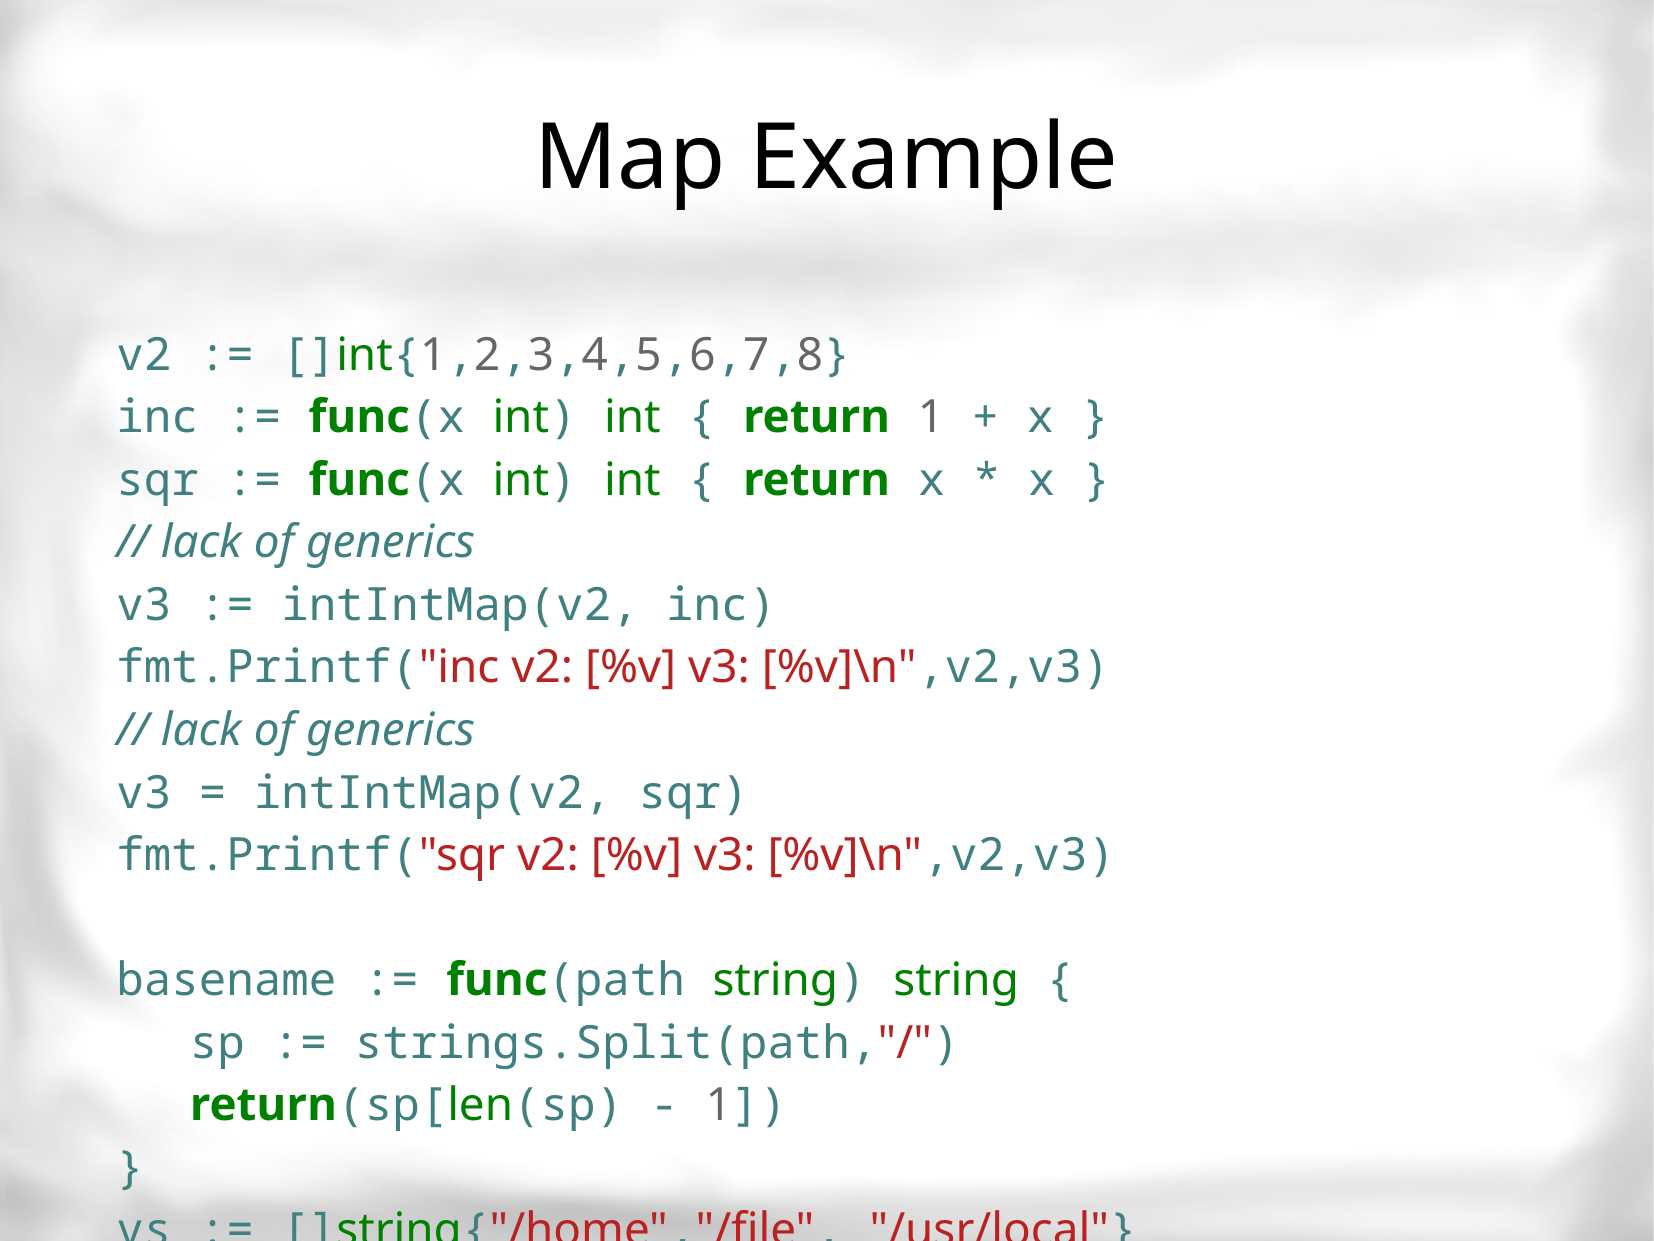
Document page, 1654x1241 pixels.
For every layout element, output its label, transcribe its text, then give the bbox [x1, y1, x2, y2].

title Map Example [82, 49, 1571, 257]
picture [0, 0, 1654, 1241]
text_box v2 := []int{1,2,3,4,5,6,7,8} inc := func(x int) int { return 1 + x } sqr := func(x int) int { return x * x } // lack of generics v3 := intIntMap(v2, inc) fmt.Printf("inc v2: [%v] v3: [%v]\n",v2,v3) // lack of generics v3 = intIntMap(v2, sqr) fmt.Printf("sqr v2: [%v] v3: [%v]\n",v2,v3) basename := func(path string) string { sp := strings.Split(path,"/") return(sp[len(sp) - 1]) } vs := []string{"/home","/file", "/usr/local"} vs2 := strStrMap( vs, basename ) fmt.Printf("basename vs: [%v] vs2: [%v]\n",vs,vs2) [27, 313, 1325, 1241]
